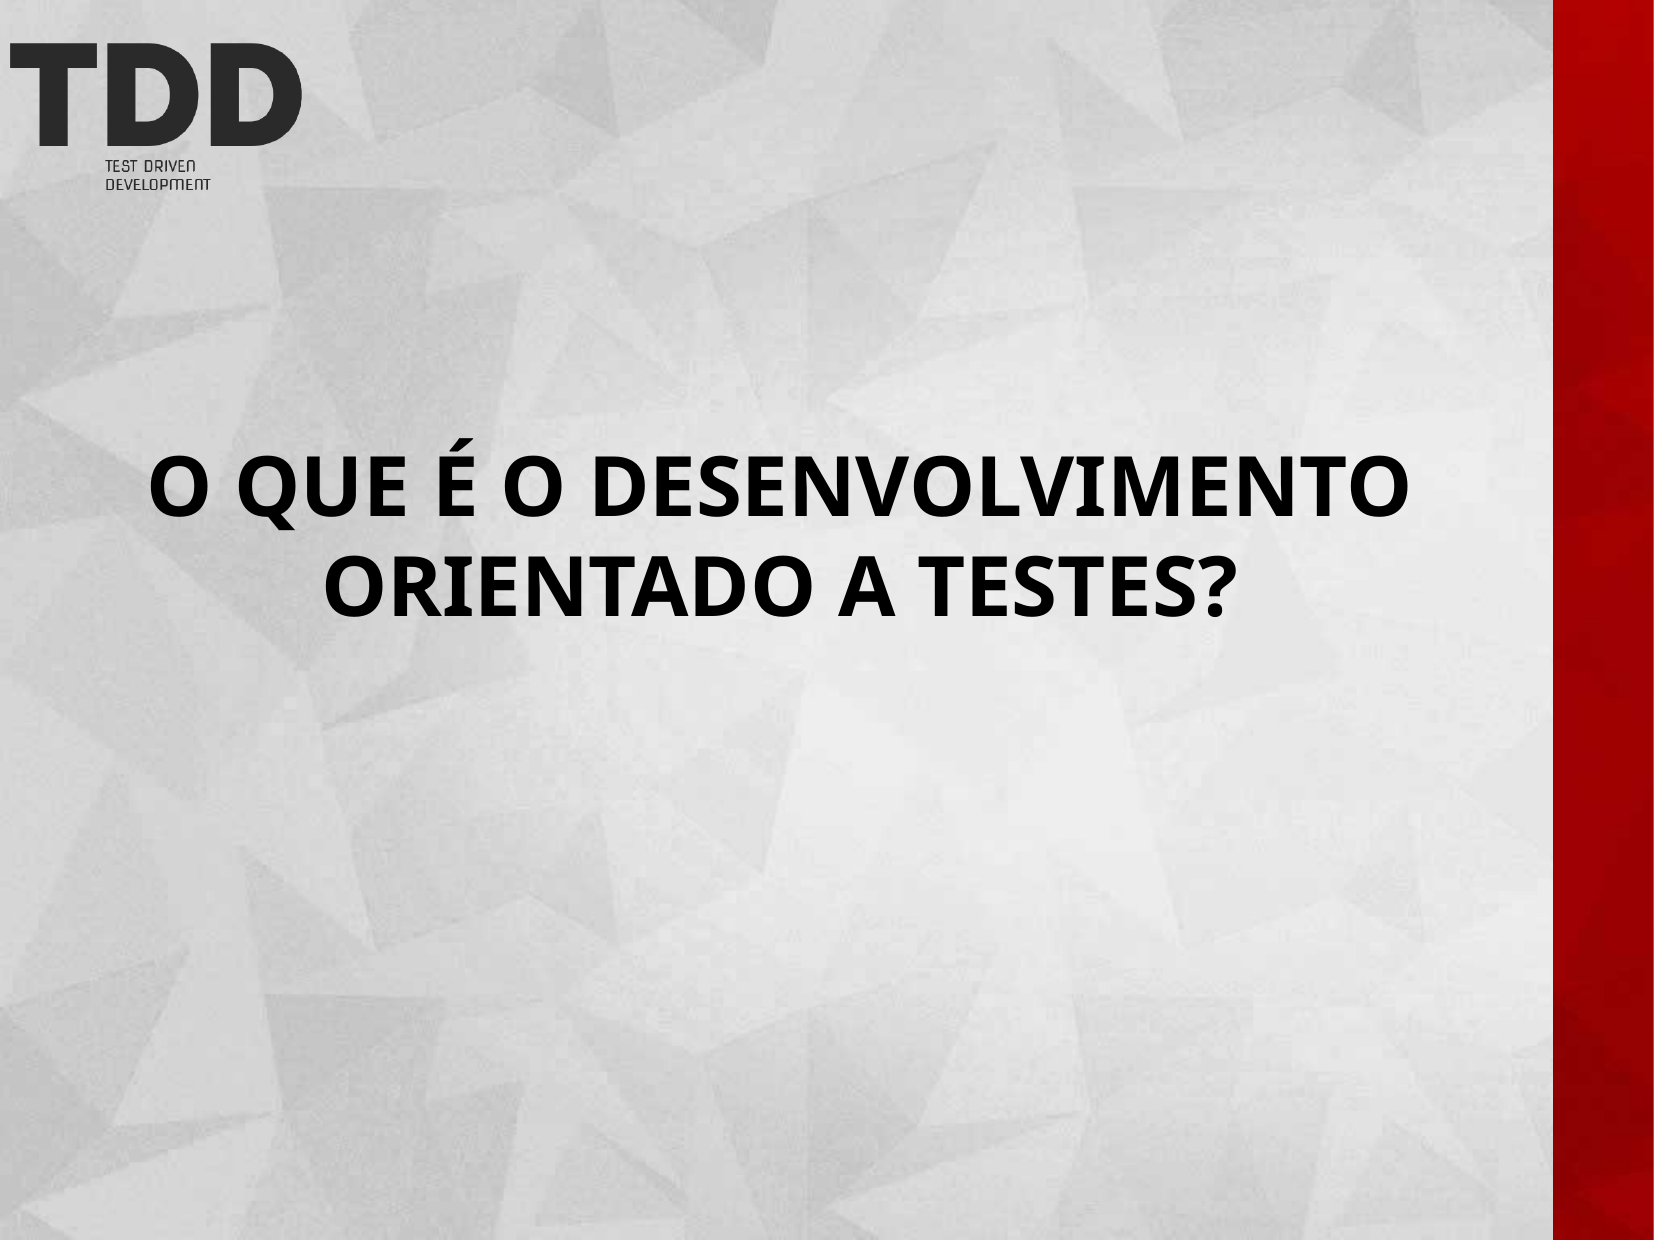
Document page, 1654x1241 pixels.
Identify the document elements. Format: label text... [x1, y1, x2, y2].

picture [0, 0, 1654, 1241]
text_box O QUE É O DESENVOLVIMENTO ORIENTADO A TESTES? [96, 426, 1464, 692]
